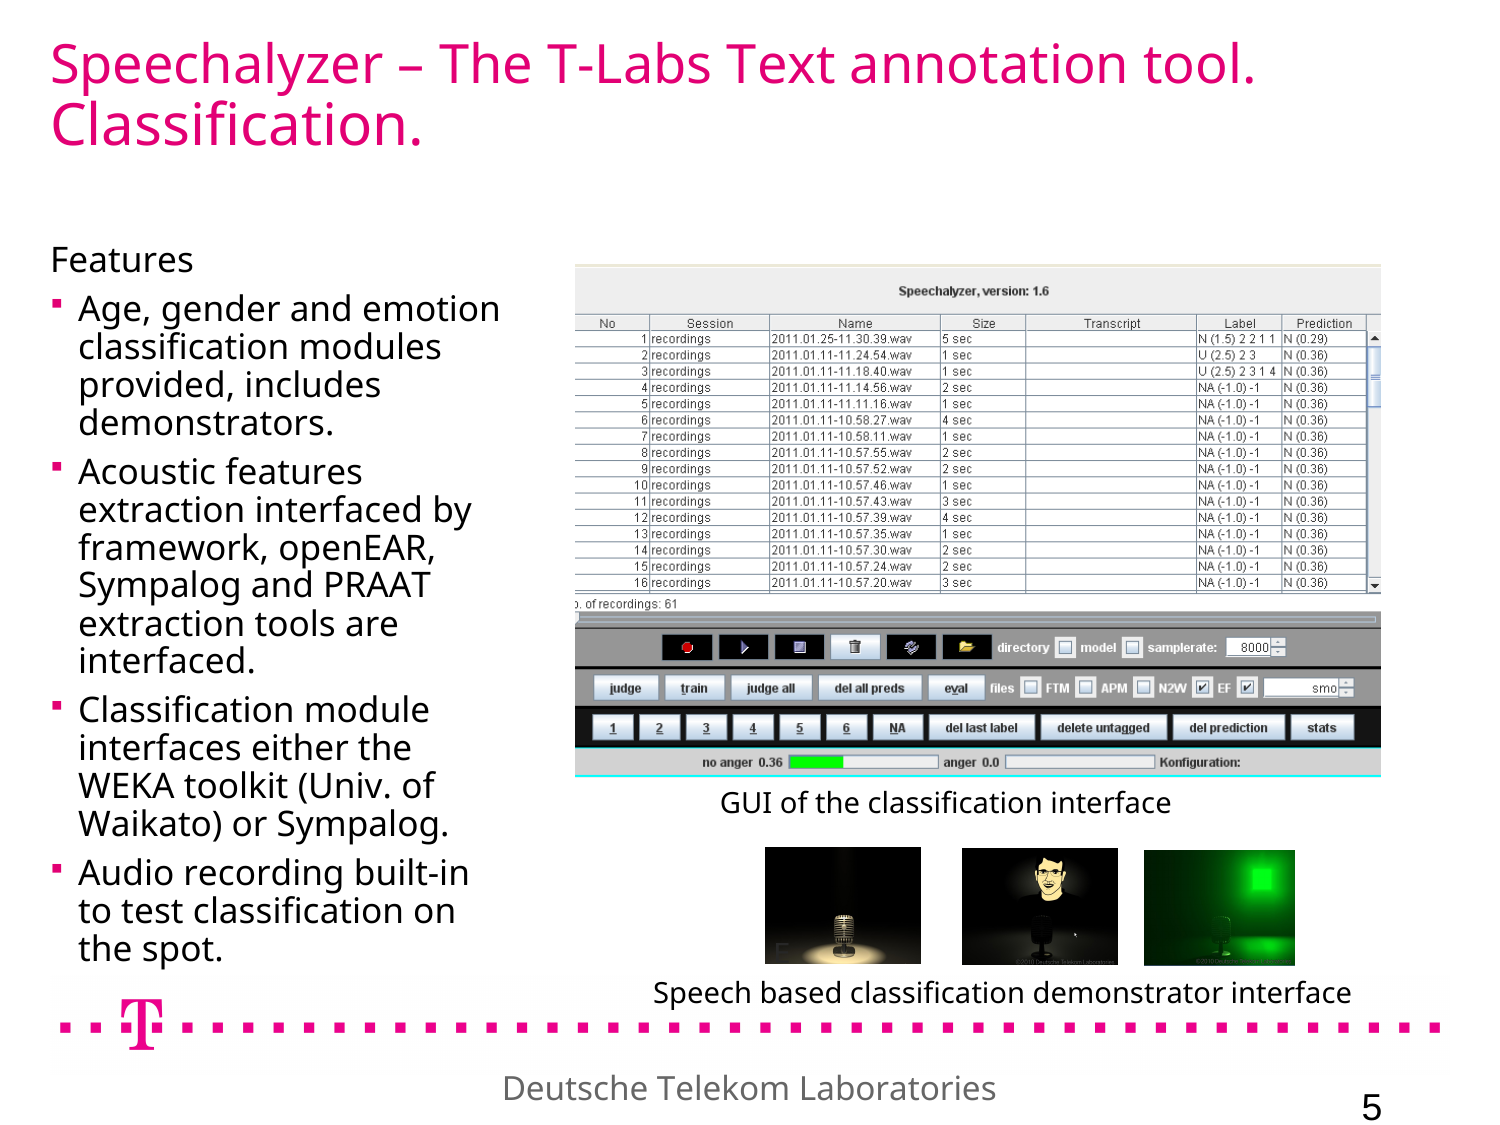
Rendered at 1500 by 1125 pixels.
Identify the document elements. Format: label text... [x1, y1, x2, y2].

picture [1144, 850, 1295, 966]
text_box Speech based classification demonstrator interface [653, 978, 1426, 1010]
picture [50, 975, 1450, 1075]
picture [765, 847, 921, 964]
picture [962, 848, 1118, 965]
title Speechalyzer – The T-Labs Text annotation tool. Classification. [50, 36, 1450, 228]
picture [575, 264, 1381, 780]
text_box Features Age, gender and emotion classification modules provided, includes demonstrators. Acoustic features extraction interfaced by framework, openEAR, Sympalog and PRAAT extraction tools are interfaced. Classification module interfaces either the WEKA toolkit (Univ. of Waikato) or Sympalog. Audio recording built-in to test classification on the spot. [50, 241, 507, 976]
text_box GUI of the classification interface [719, 787, 1245, 820]
